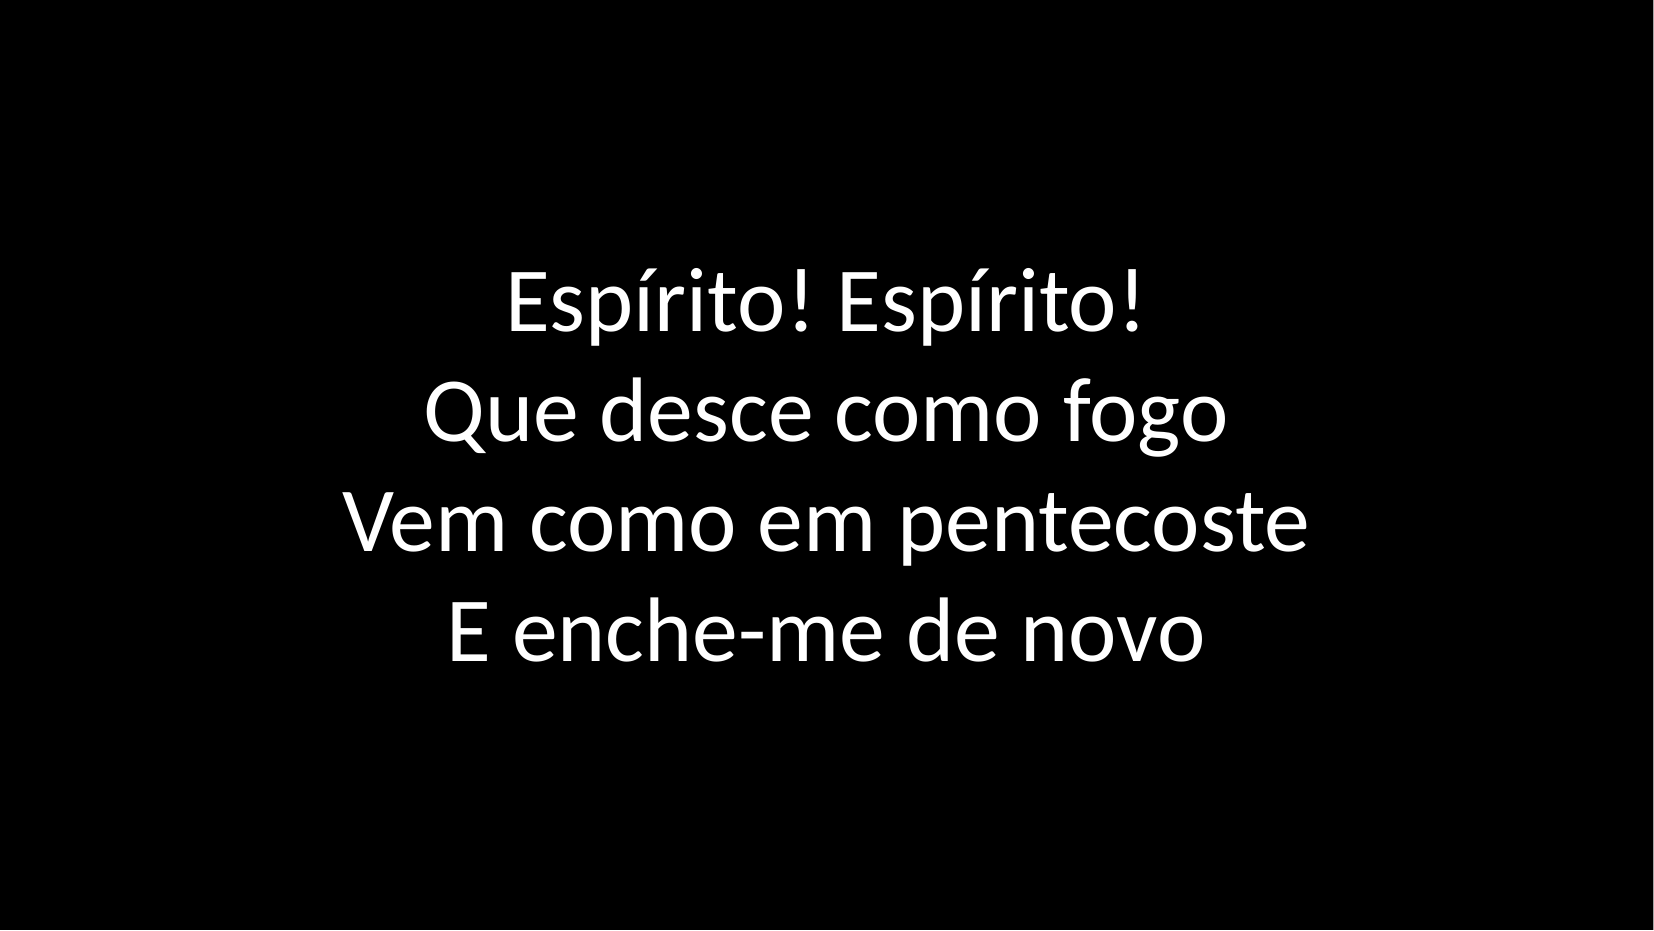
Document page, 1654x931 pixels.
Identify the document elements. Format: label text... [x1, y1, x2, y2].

title Espírito! Espírito! Que desce como fogo Vem como em pentecoste E enche-me de novo [82, 37, 1571, 882]
